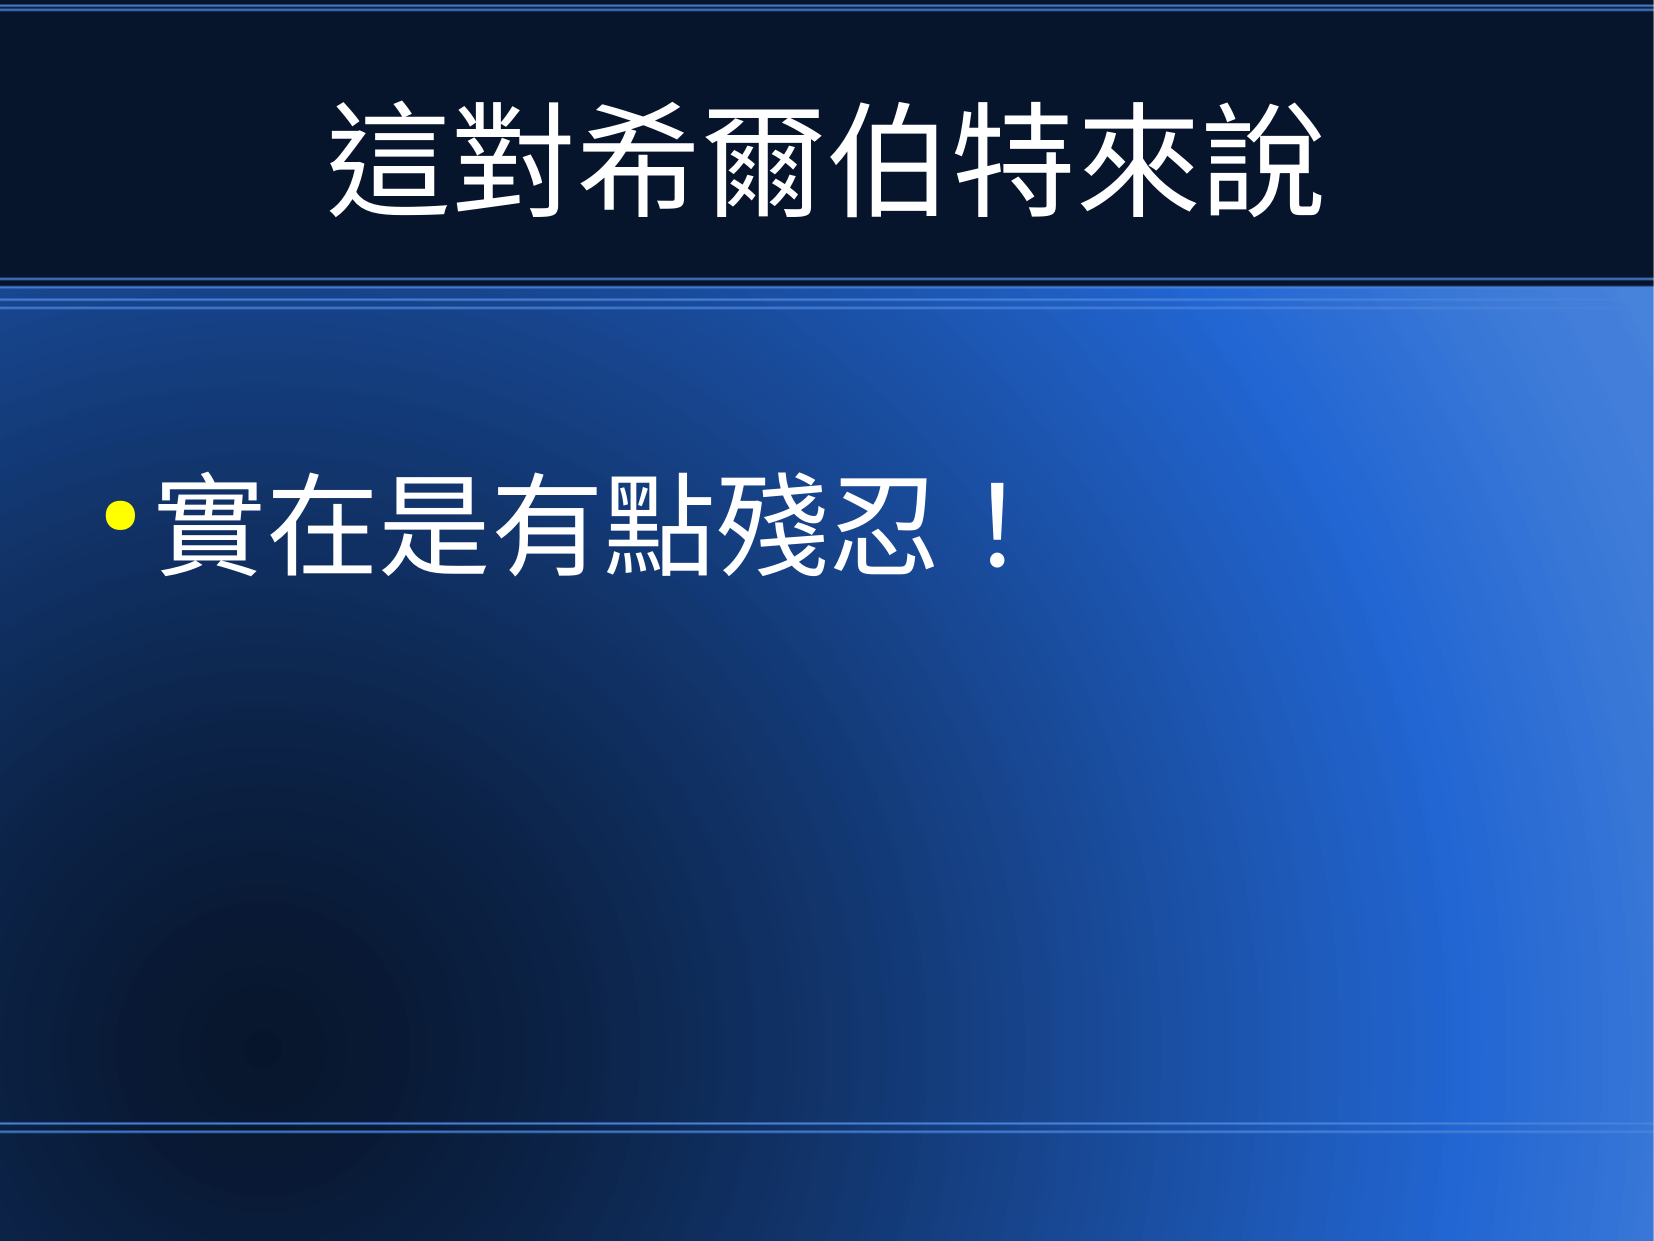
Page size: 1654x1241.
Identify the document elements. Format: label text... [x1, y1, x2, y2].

list 實在是有點殘忍！ [82, 355, 1571, 1241]
picture [0, 0, 1654, 1241]
title 這對希爾伯特來說 [82, 49, 1571, 257]
